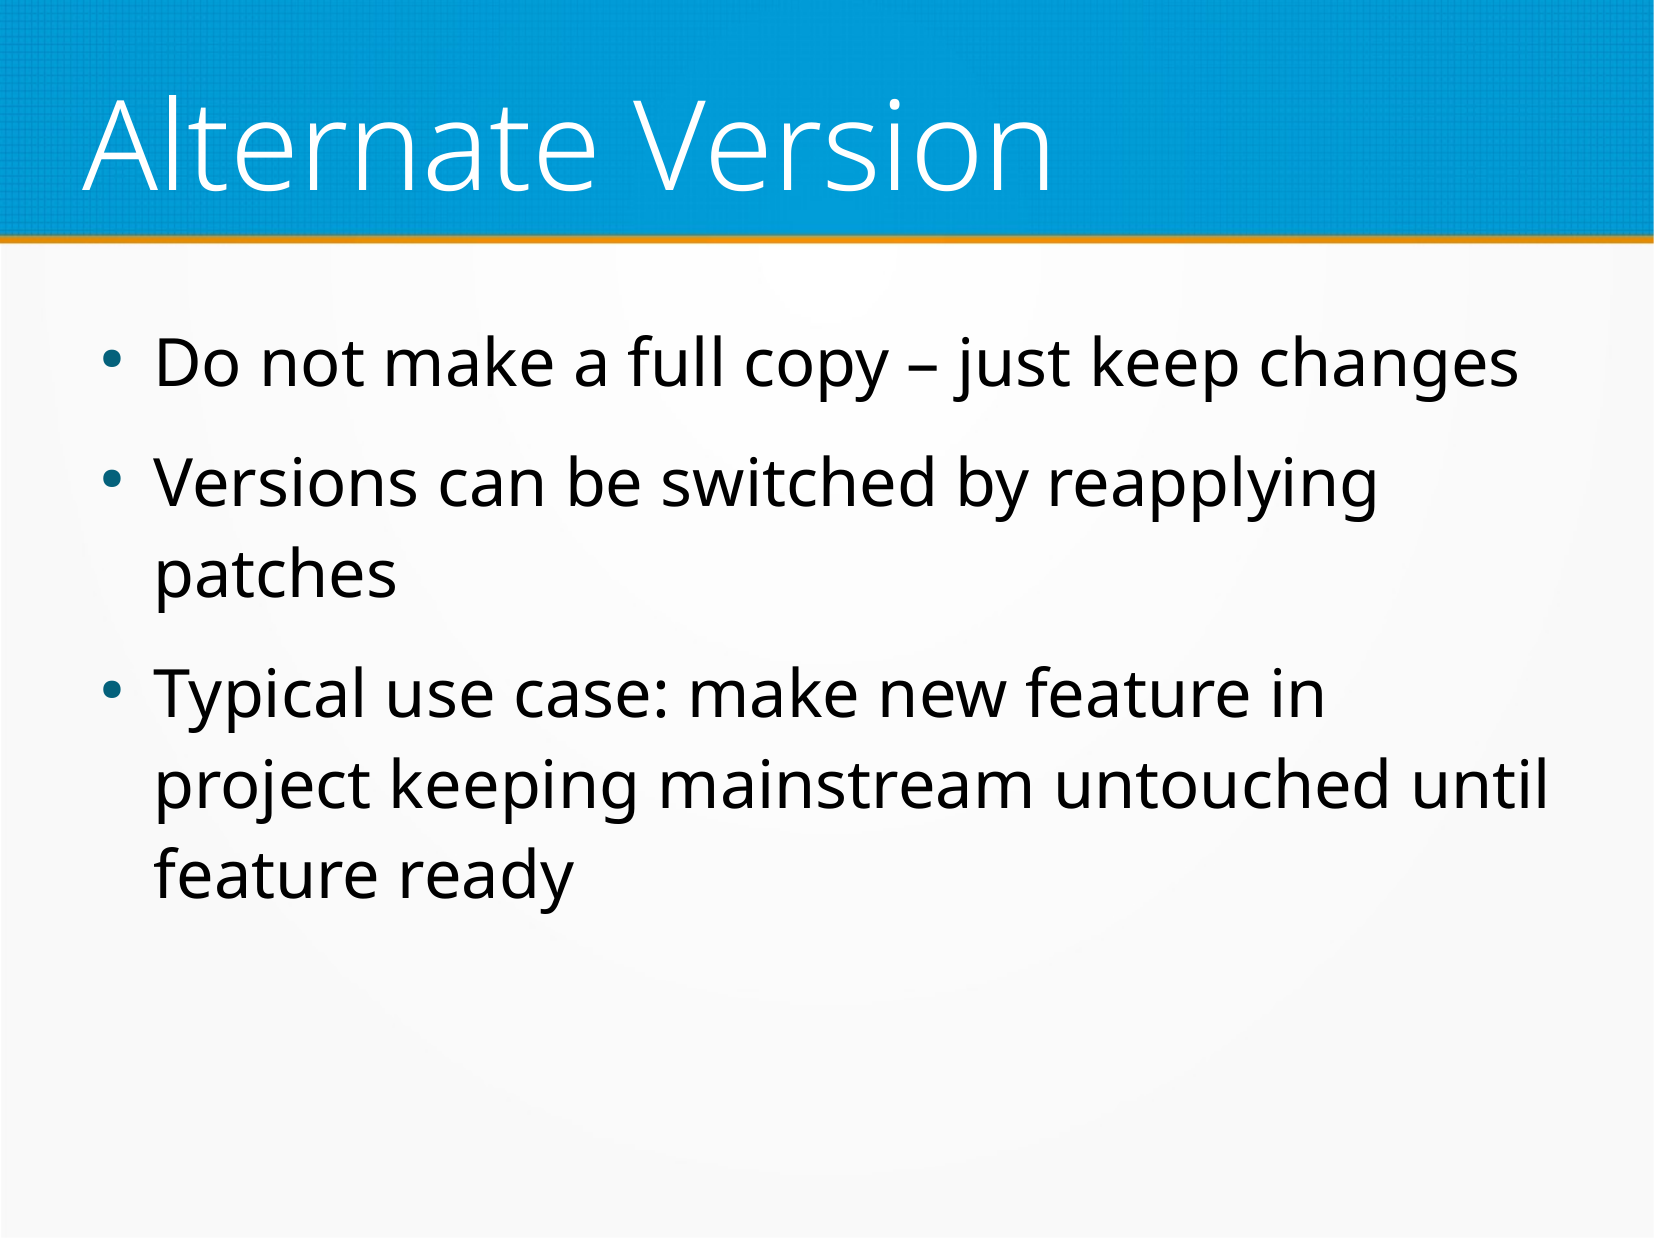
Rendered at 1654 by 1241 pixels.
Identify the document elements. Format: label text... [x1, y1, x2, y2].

title Alternate Version [82, 19, 1571, 227]
picture [0, 233, 1654, 1241]
list Do not make a full copy – just keep changes Versions can be switched by reapplying patches Typical use case: make new feature in project keeping mainstream untouched until feature ready [82, 315, 1563, 1081]
